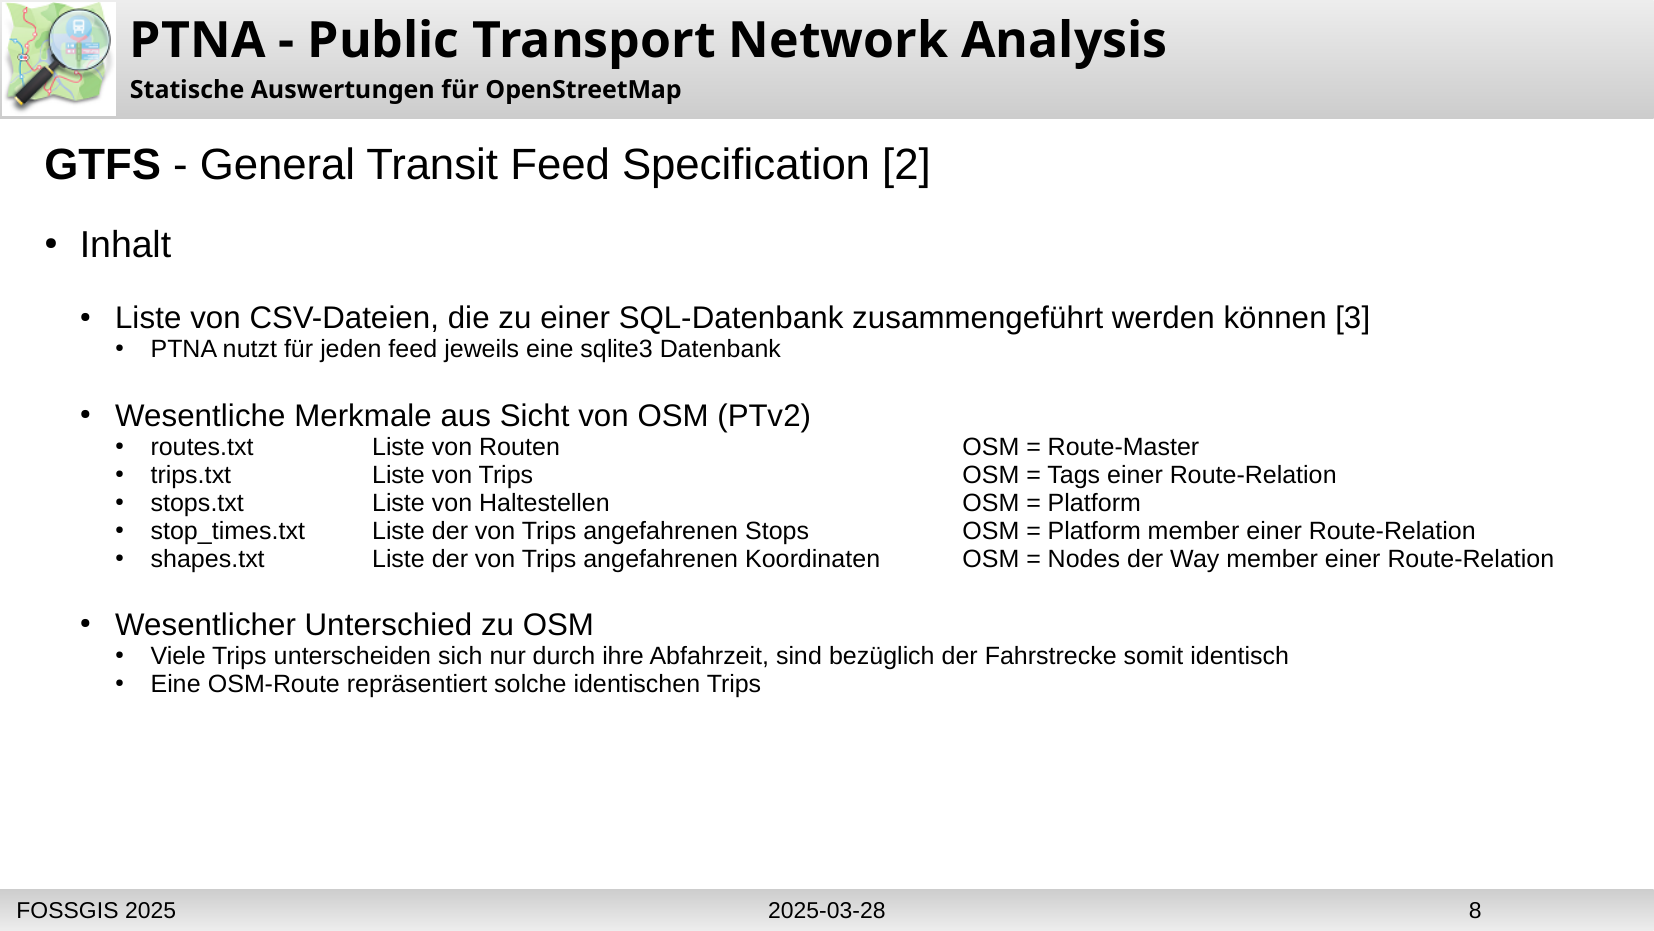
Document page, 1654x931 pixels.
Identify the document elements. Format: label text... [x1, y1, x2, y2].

text_box Statische Auswertungen für OpenStreetMap [115, 59, 1653, 119]
picture [2, 2, 115, 116]
text_box FOSSGIS 2025 [1, 888, 203, 931]
text_box [0, 0, 115, 119]
text_box PTNA - Public Transport Network Analysis [115, 0, 1653, 59]
text_box 2025-03-28 [203, 889, 1453, 931]
text_box <Foliennummer> [1453, 888, 1654, 931]
text_box GTFS - General Transit Feed Specification [2] Inhalt Liste von CSV-Dateien, die zu einer SQL-Datenbank zusammengeführt werden können [3] PTNA nutzt für jeden feed jeweils eine sqlite3 Datenbank Wesentliche Merkmale aus Sicht von OSM (PTv2) routes.txt Liste von Routen OSM = Route-Master trips.txt Liste von Trips OSM = Tags einer Route-Relation stops.txt Liste von Haltestellen OSM = Platform stop_times.txt Liste der von Trips angefahrenen Stops OSM = Platform member einer Route-Relation shapes.txt Liste der von Trips angefahrenen Koordinaten OSM = Nodes der Way member einer Route-Relation Wesentlicher Unterschied zu OSM Viele Trips unterscheiden sich nur durch ihre Abfahrzeit, sind bezüglich der Fahrstrecke somit identisch Eine OSM-Route repräsentiert solche identischen Trips [29, 132, 1625, 872]
